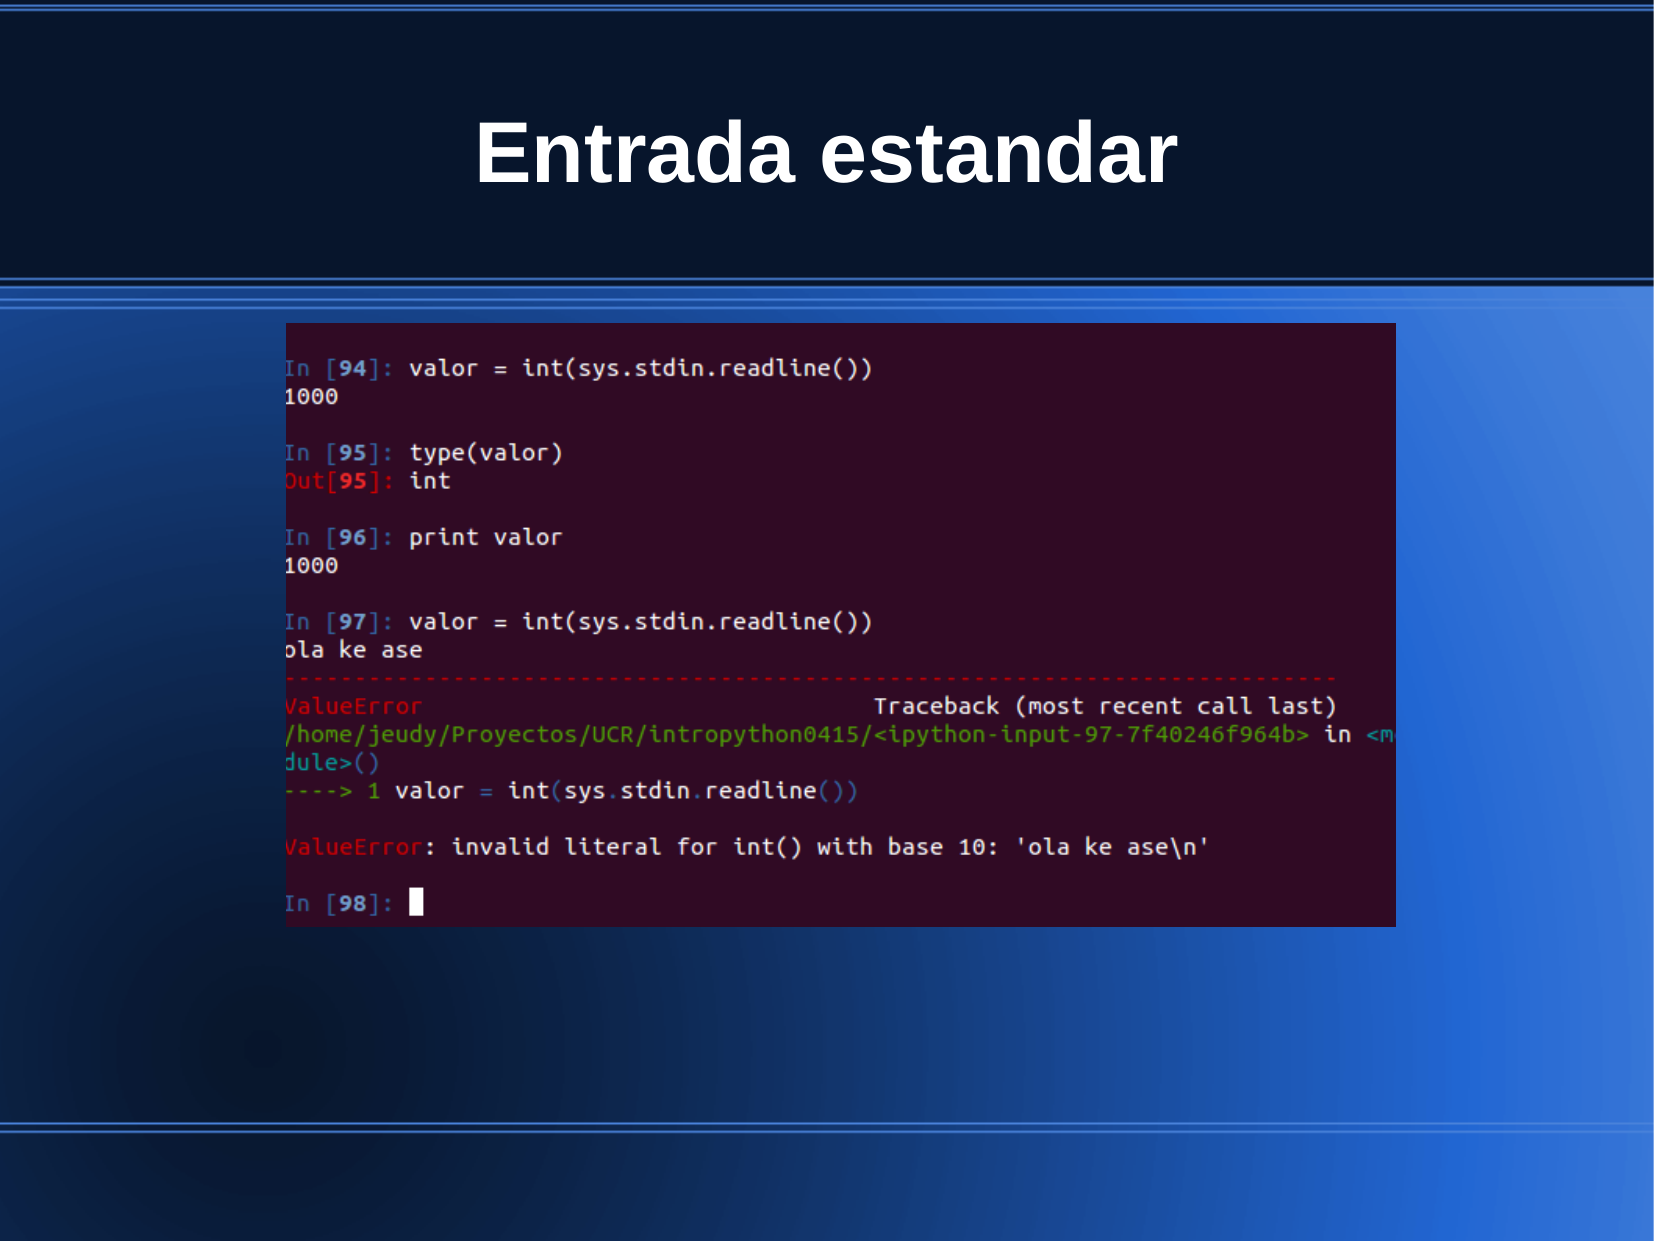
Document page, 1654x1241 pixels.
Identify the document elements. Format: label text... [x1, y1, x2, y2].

picture [0, 0, 1654, 1241]
title Entrada estandar [82, 49, 1571, 257]
